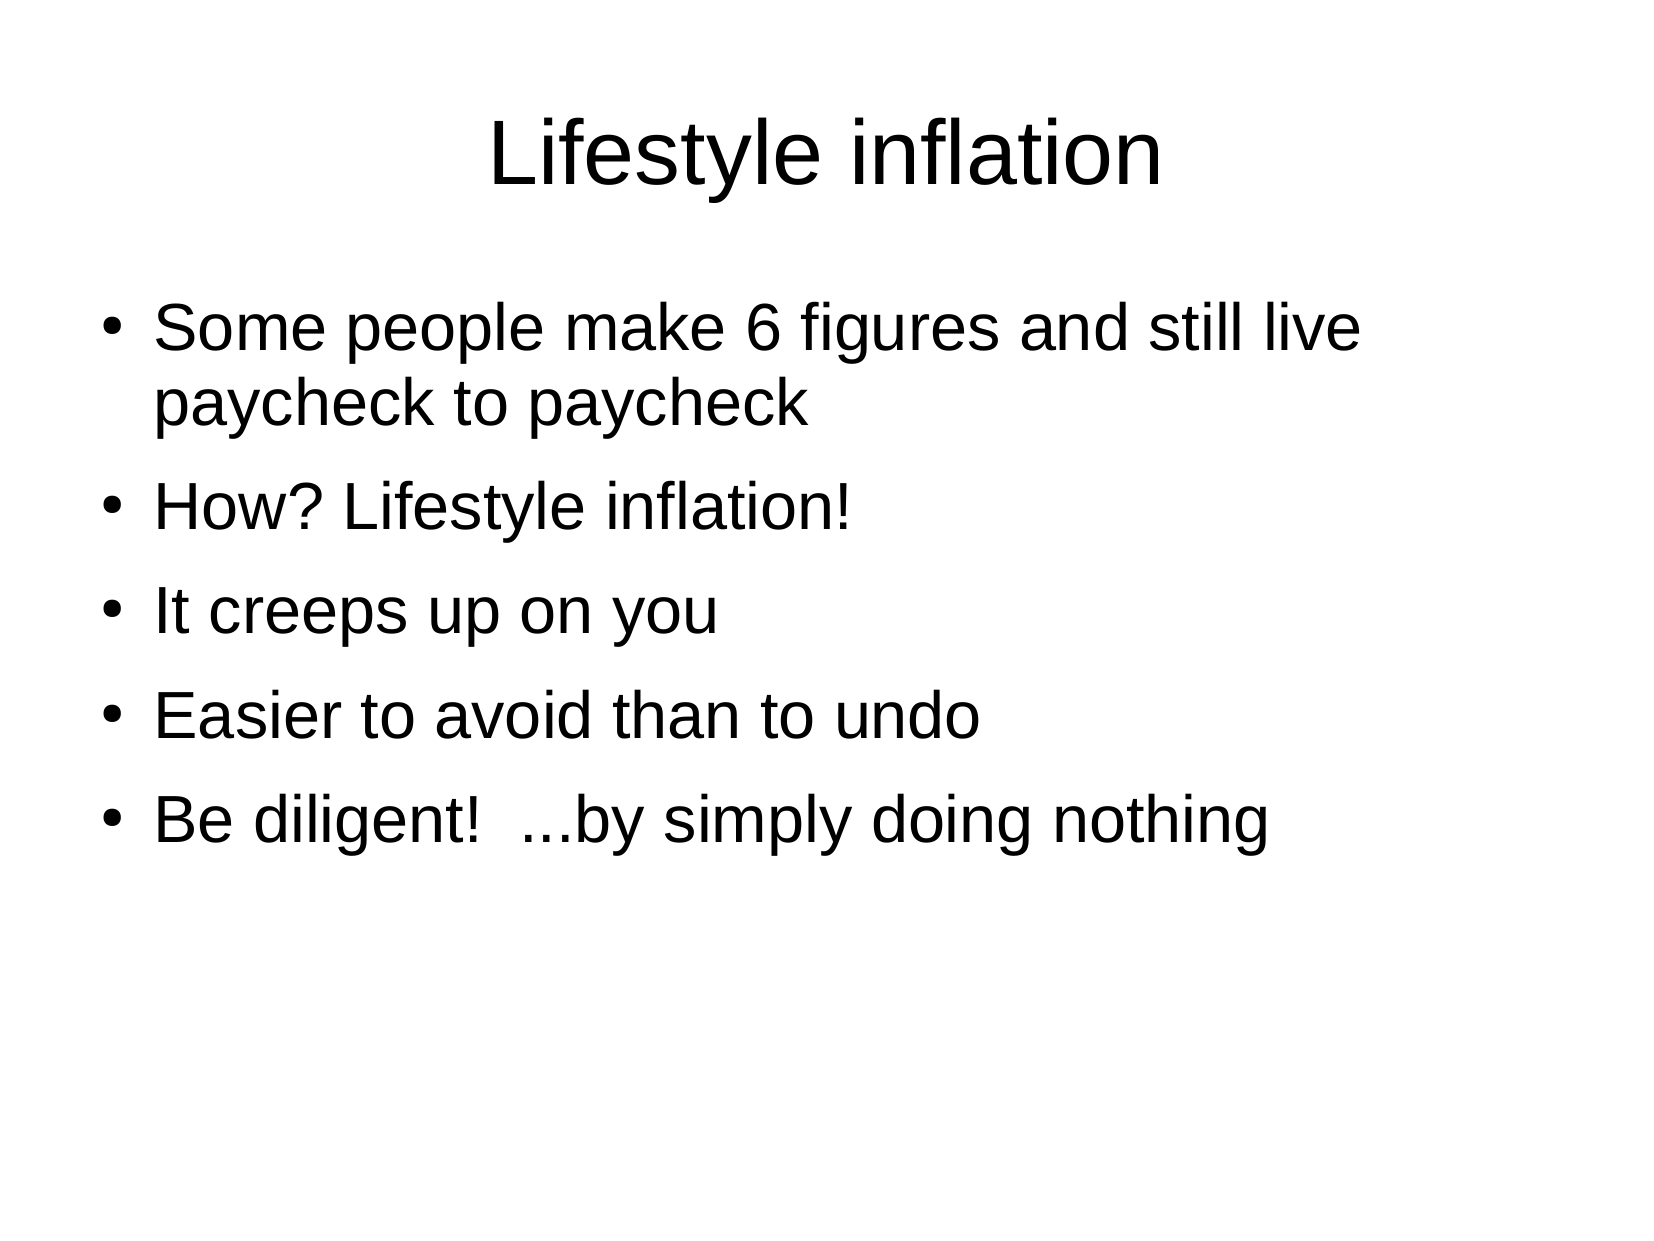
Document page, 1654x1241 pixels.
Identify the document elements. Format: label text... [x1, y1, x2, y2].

title Lifestyle inflation [82, 49, 1571, 257]
list Some people make 6 figures and still live paycheck to paycheck How? Lifestyle inflation! It creeps up on you Easier to avoid than to undo Be diligent! ...by simply doing nothing [82, 290, 1571, 1010]
